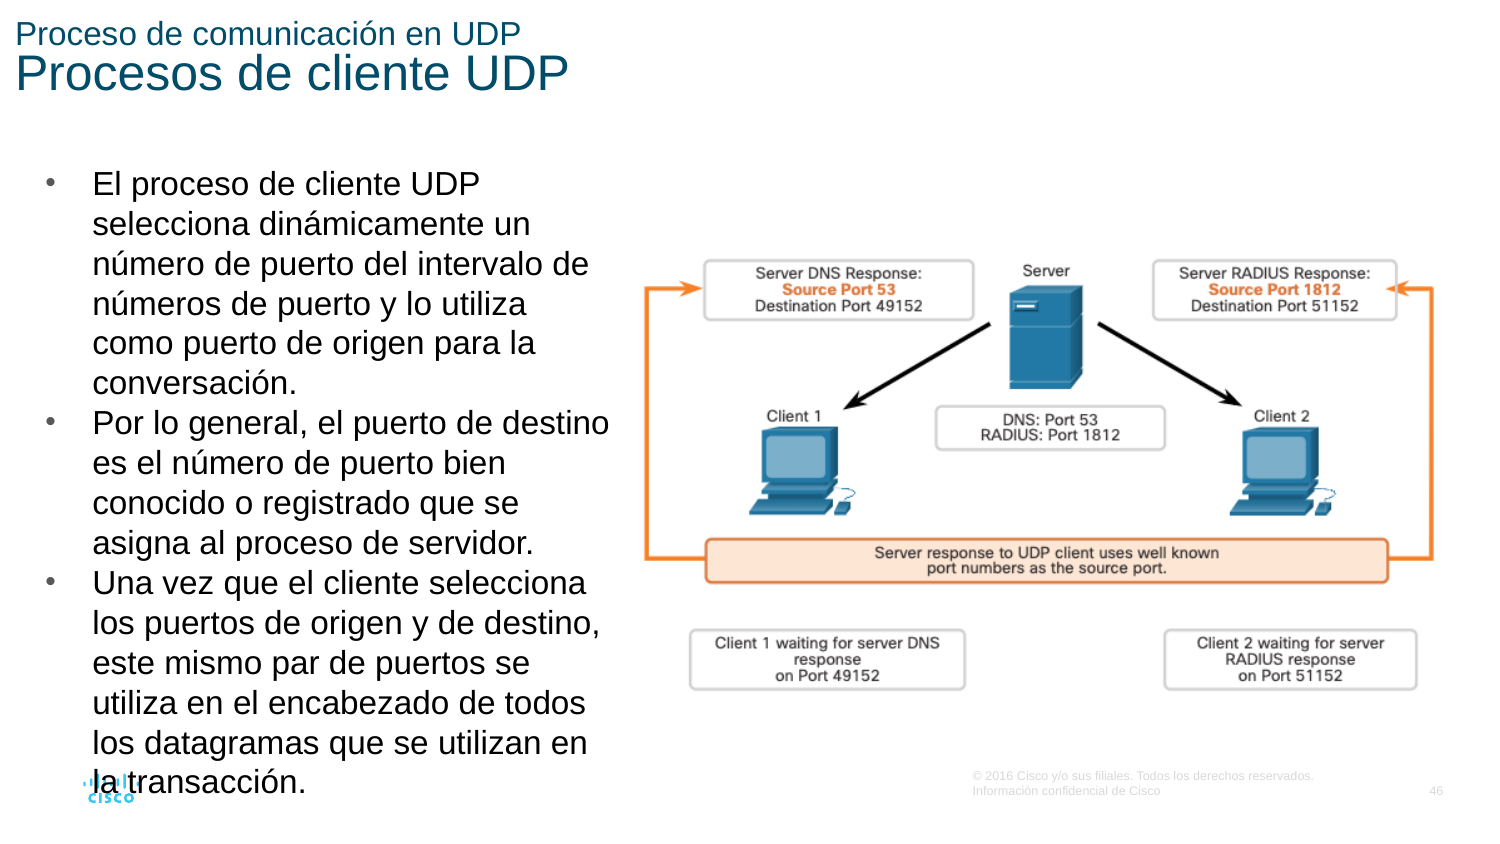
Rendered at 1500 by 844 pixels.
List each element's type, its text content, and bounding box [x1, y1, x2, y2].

title Proceso de comunicación en UDP Procesos de cliente UDP [0, 0, 1369, 121]
list El proceso de cliente UDP selecciona dinámicamente un número de puerto del intervalo de números de puerto y lo utiliza como puerto de origen para la conversación. Por lo general, el puerto de destino es el número de puerto bien conocido o registrado que se asigna al proceso de servidor. Una vez que el cliente selecciona los puertos de origen y de destino, este mismo par de puertos se utiliza en el encabezado de todos los datagramas que se utilizan en la transacción. [30, 154, 626, 739]
picture [639, 245, 1439, 705]
